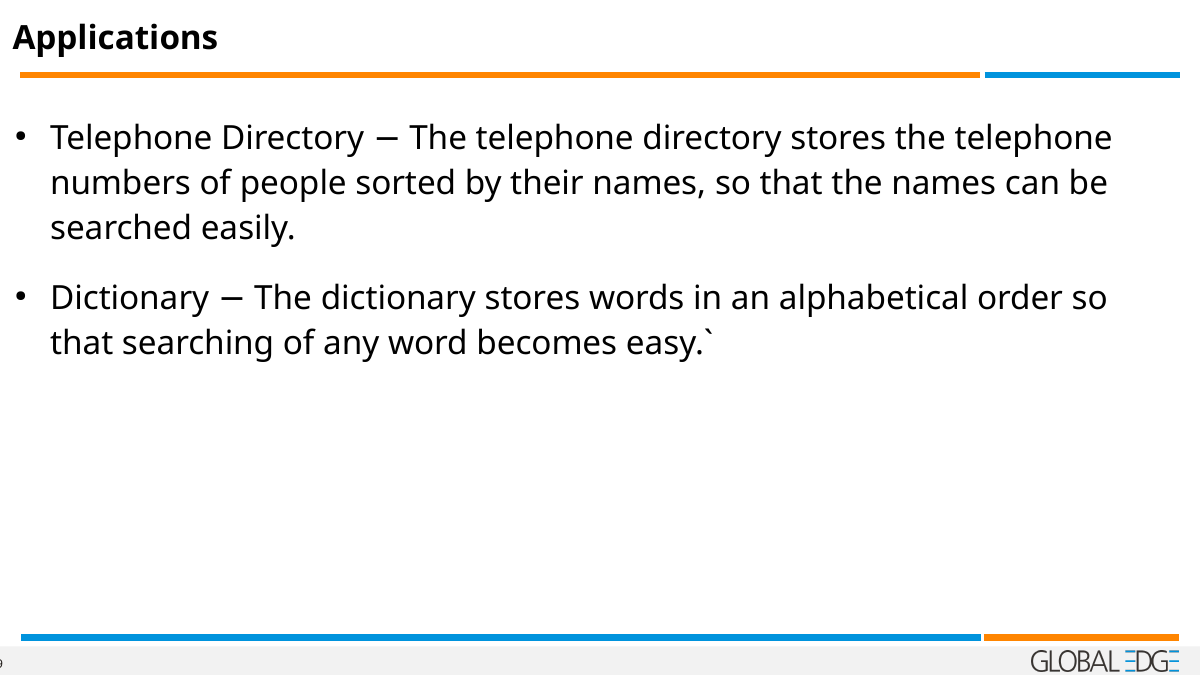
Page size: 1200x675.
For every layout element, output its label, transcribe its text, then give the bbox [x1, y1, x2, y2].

picture [1031, 650, 1179, 672]
title Applications [12, 9, 1088, 63]
text_box Telephone Directory − The telephone directory stores the telephone numbers of people sorted by their names, so that the names can be searched easily. Dictionary − The dictionary stores words in an alphabetical order so that searching of any word becomes easy.` [0, 106, 1186, 488]
